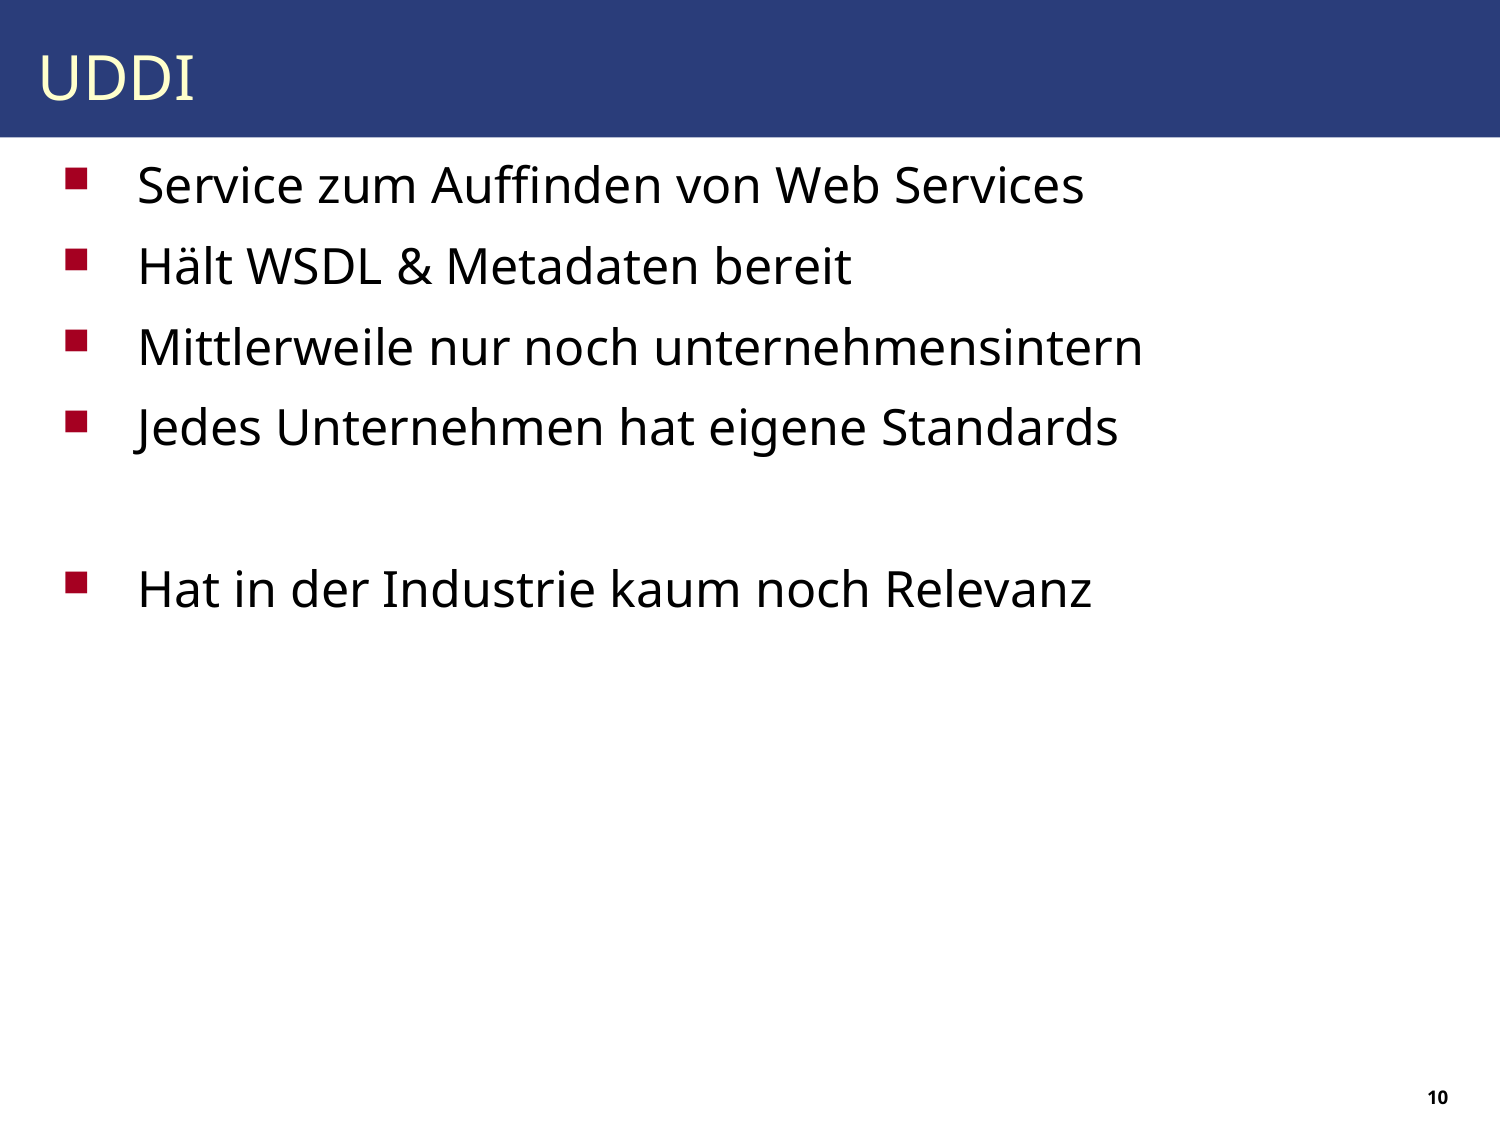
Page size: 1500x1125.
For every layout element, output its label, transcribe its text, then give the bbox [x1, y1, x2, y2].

text_box 10 [1412, 1077, 1500, 1117]
list Service zum Auffinden von Web Services Hält WSDL & Metadaten bereit Mittlerweile nur noch unternehmensintern Jedes Unternehmen hat eigene Standards Hat in der Industrie kaum noch Relevanz [62, 149, 1449, 1072]
text_box UDDI [37, 0, 1476, 151]
